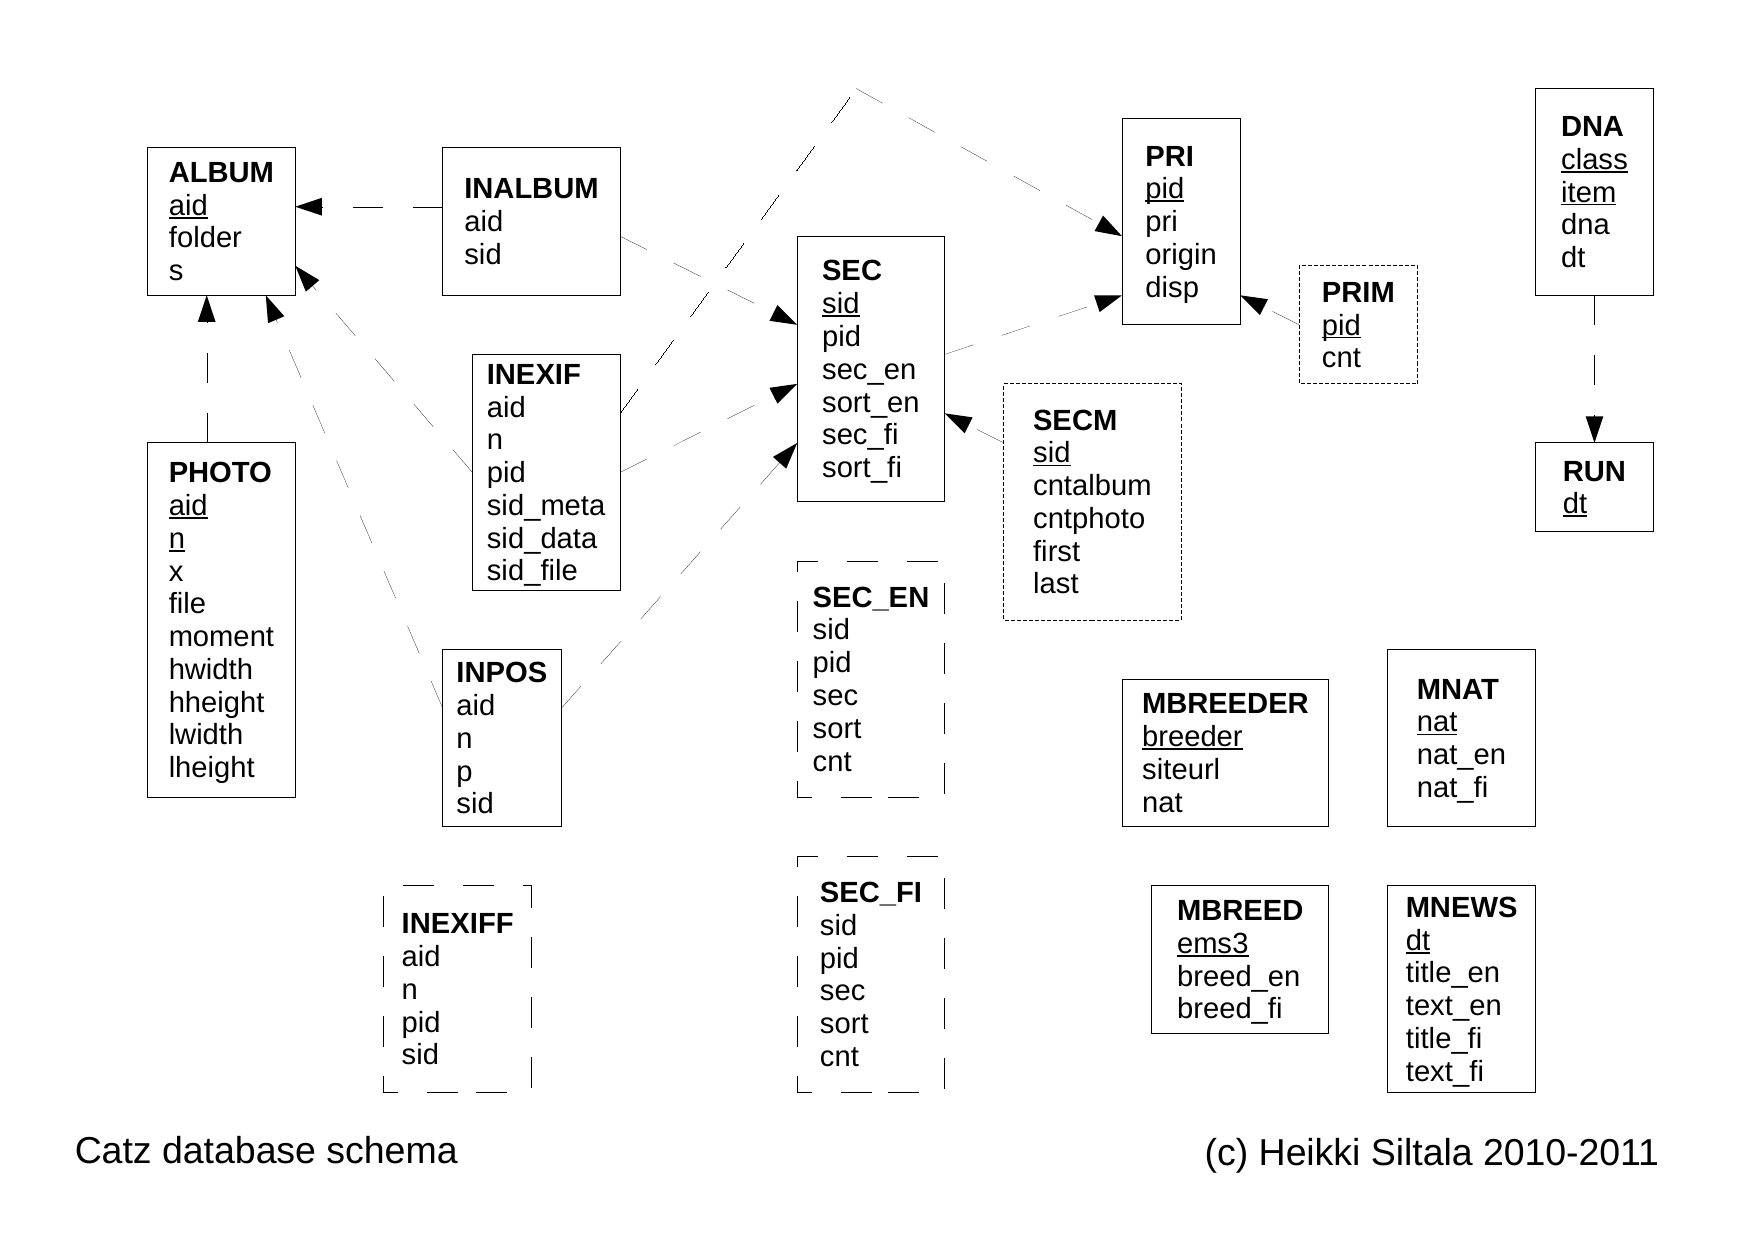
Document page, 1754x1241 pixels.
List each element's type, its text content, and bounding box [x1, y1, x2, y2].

text_box Catz database schema [60, 1122, 473, 1179]
text_box RUN dt [1535, 442, 1654, 532]
text_box PRI pid pri origin disp [1122, 118, 1241, 325]
text_box INEXIF aid n pid sid_meta sid_data sid_file [472, 354, 621, 591]
text_box MBREED ems3 breed_en breed_fi [1151, 885, 1329, 1034]
text_box INEXIFF aid n pid sid [383, 885, 532, 1093]
text_box PRIM pid cnt [1299, 265, 1418, 384]
text_box ALBUM aid folder s [147, 147, 296, 296]
text_box MBREEDER breeder siteurl nat [1122, 679, 1329, 827]
text_box PHOTO aid n x file moment hwidth hheight lwidth lheight [147, 442, 296, 798]
text_box MNEWS dt title_en text_en title_fi text_fi [1387, 885, 1536, 1093]
text_box (c) Heikki Siltala 2010-2011 [1189, 1124, 1674, 1182]
text_box INALBUM aid sid [442, 147, 621, 296]
text_box DNA class item dna dt [1535, 88, 1654, 296]
text_box SEC sid pid sec_en sort_en sec_fi sort_fi [797, 236, 945, 502]
text_box INPOS aid n p sid [442, 649, 562, 827]
text_box SEC_FI sid pid sec sort cnt [797, 856, 945, 1093]
text_box SECM sid cntalbum cntphoto first last [1003, 383, 1182, 621]
text_box MNAT nat nat_en nat_fi [1387, 649, 1536, 827]
text_box SEC_EN sid pid sec sort cnt [797, 561, 945, 798]
